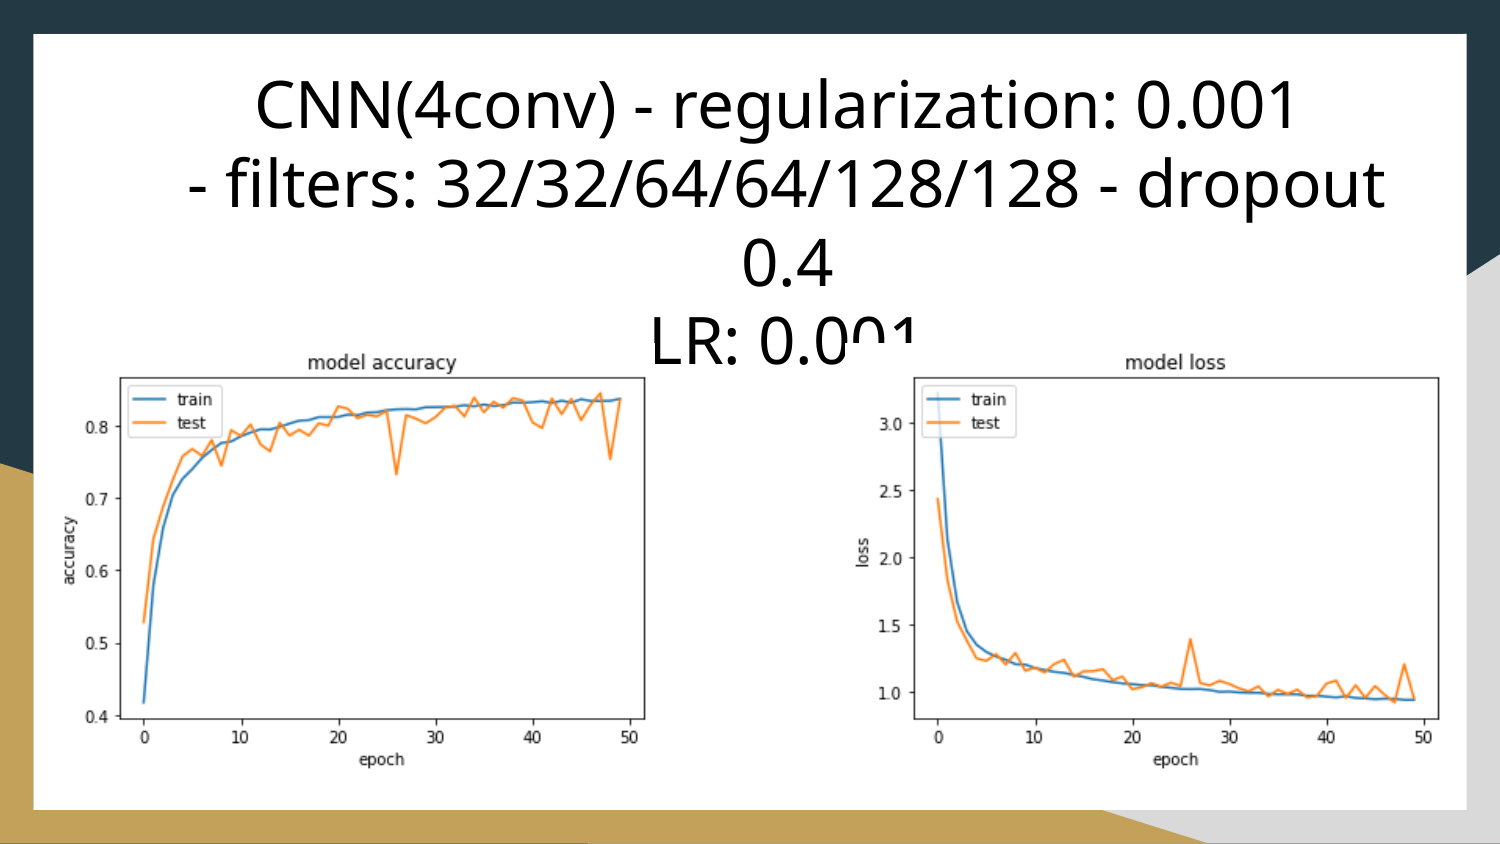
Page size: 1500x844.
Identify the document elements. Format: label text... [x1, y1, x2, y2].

title CNN(4conv) - regularization: 0.001 - filters: 32/32/64/64/128/128 - dropout 0.4 LR: 0.001 [51, 48, 1449, 283]
picture [51, 343, 655, 778]
picture [845, 343, 1449, 778]
